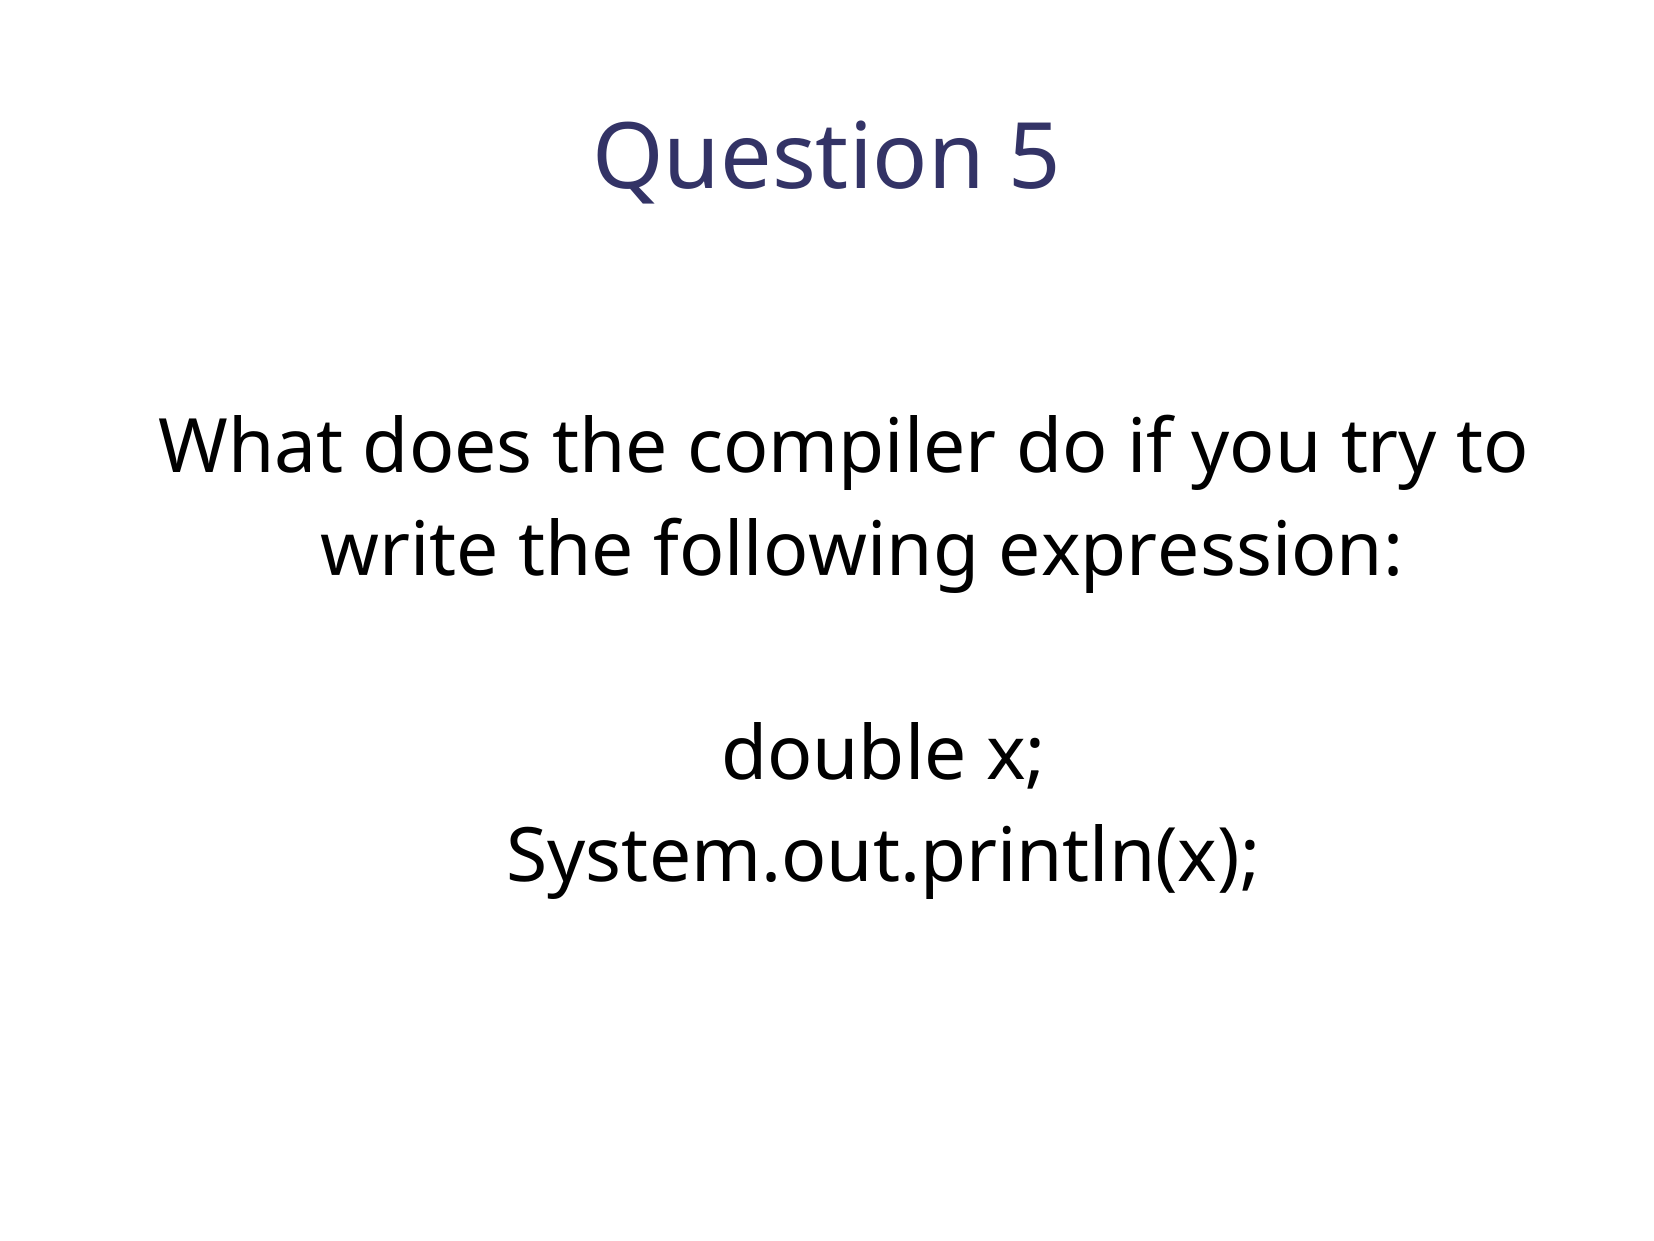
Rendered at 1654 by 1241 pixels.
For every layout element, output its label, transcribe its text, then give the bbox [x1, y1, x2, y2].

title Question <number> [82, 49, 1571, 257]
subtitle What does the compiler do if you try to write the following expression: double x; System.out.println(x); [82, 297, 1571, 1102]
